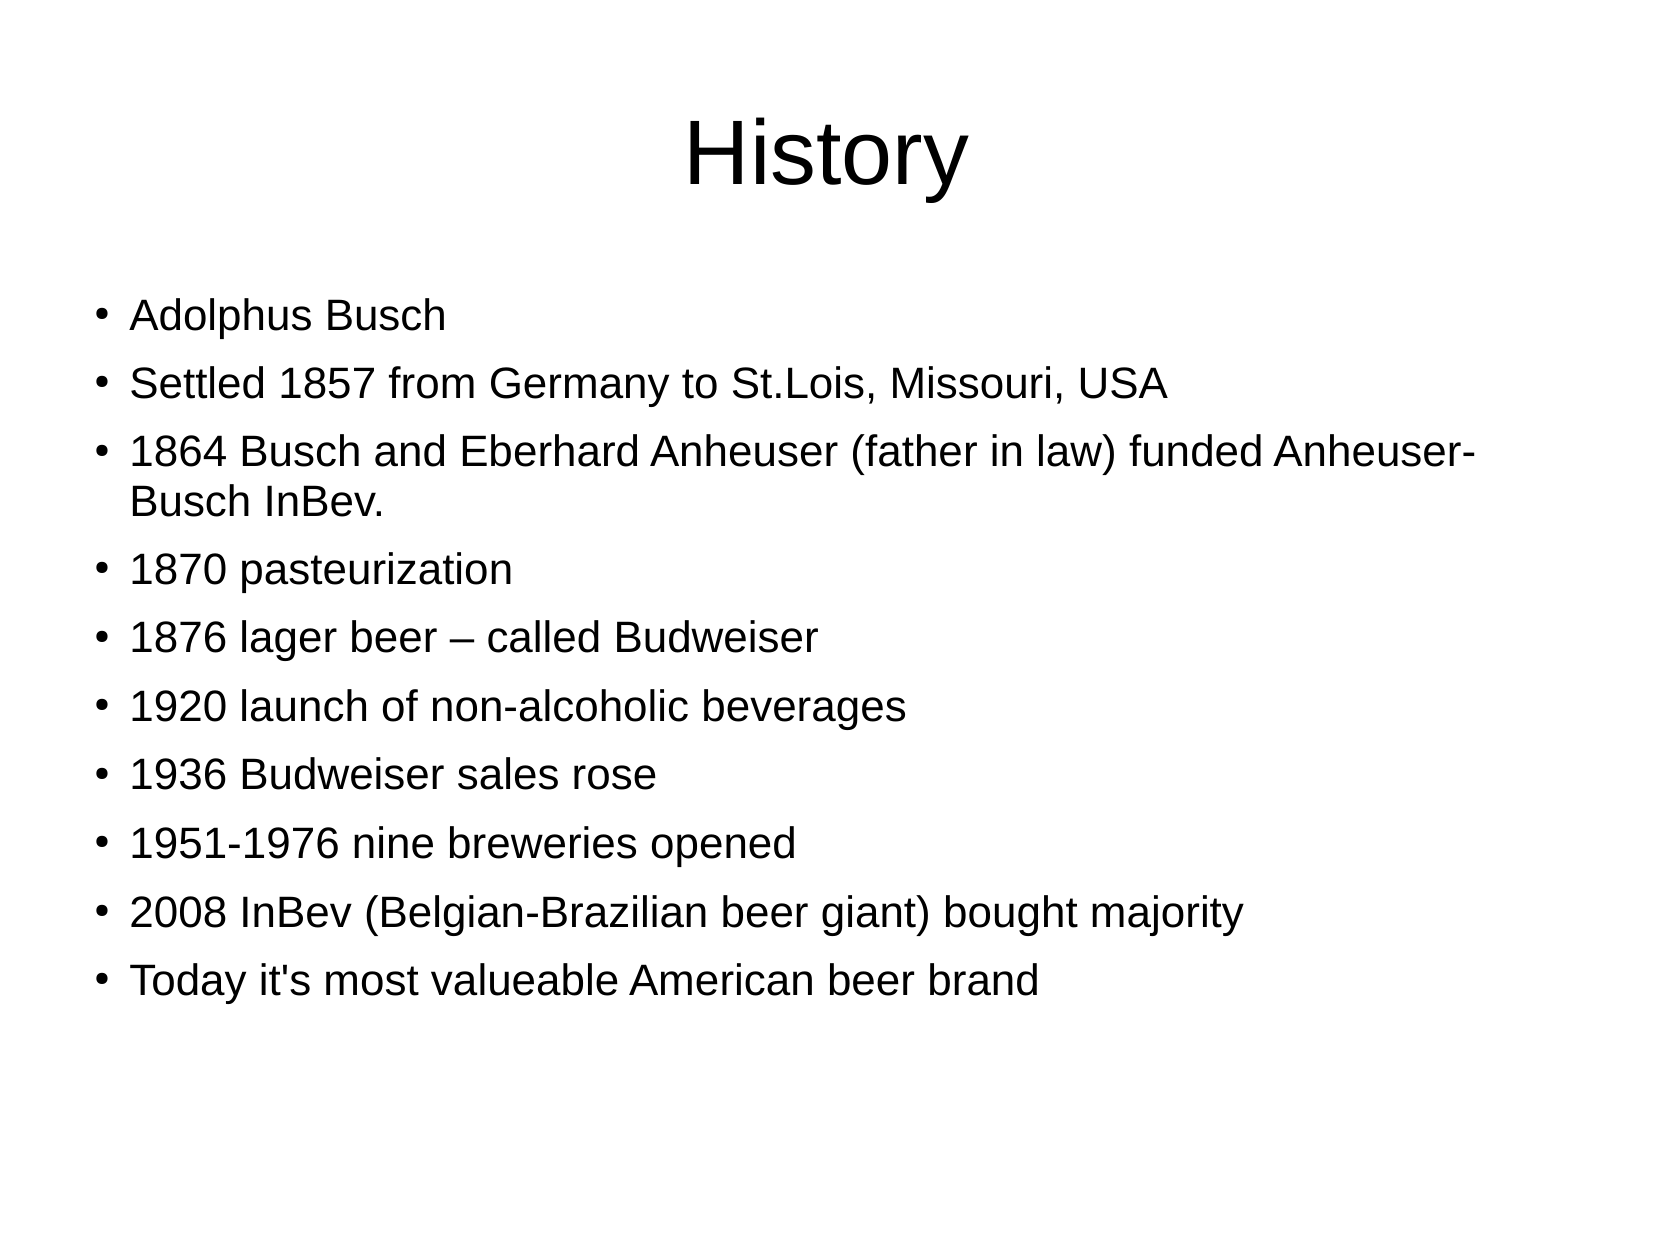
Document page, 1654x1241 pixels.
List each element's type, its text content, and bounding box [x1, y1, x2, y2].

title History [82, 49, 1571, 257]
list Adolphus Busch Settled 1857 from Germany to St.Lois, Missouri, USA 1864 Busch and Eberhard Anheuser (father in law) funded Anheuser-Busch InBev. 1870 pasteurization 1876 lager beer – called Budweiser 1920 launch of non-alcoholic beverages 1936 Budweiser sales rose 1951-1976 nine breweries opened 2008 InBev (Belgian-Brazilian beer giant) bought majority Today it's most valueable American beer brand [82, 290, 1571, 1010]
